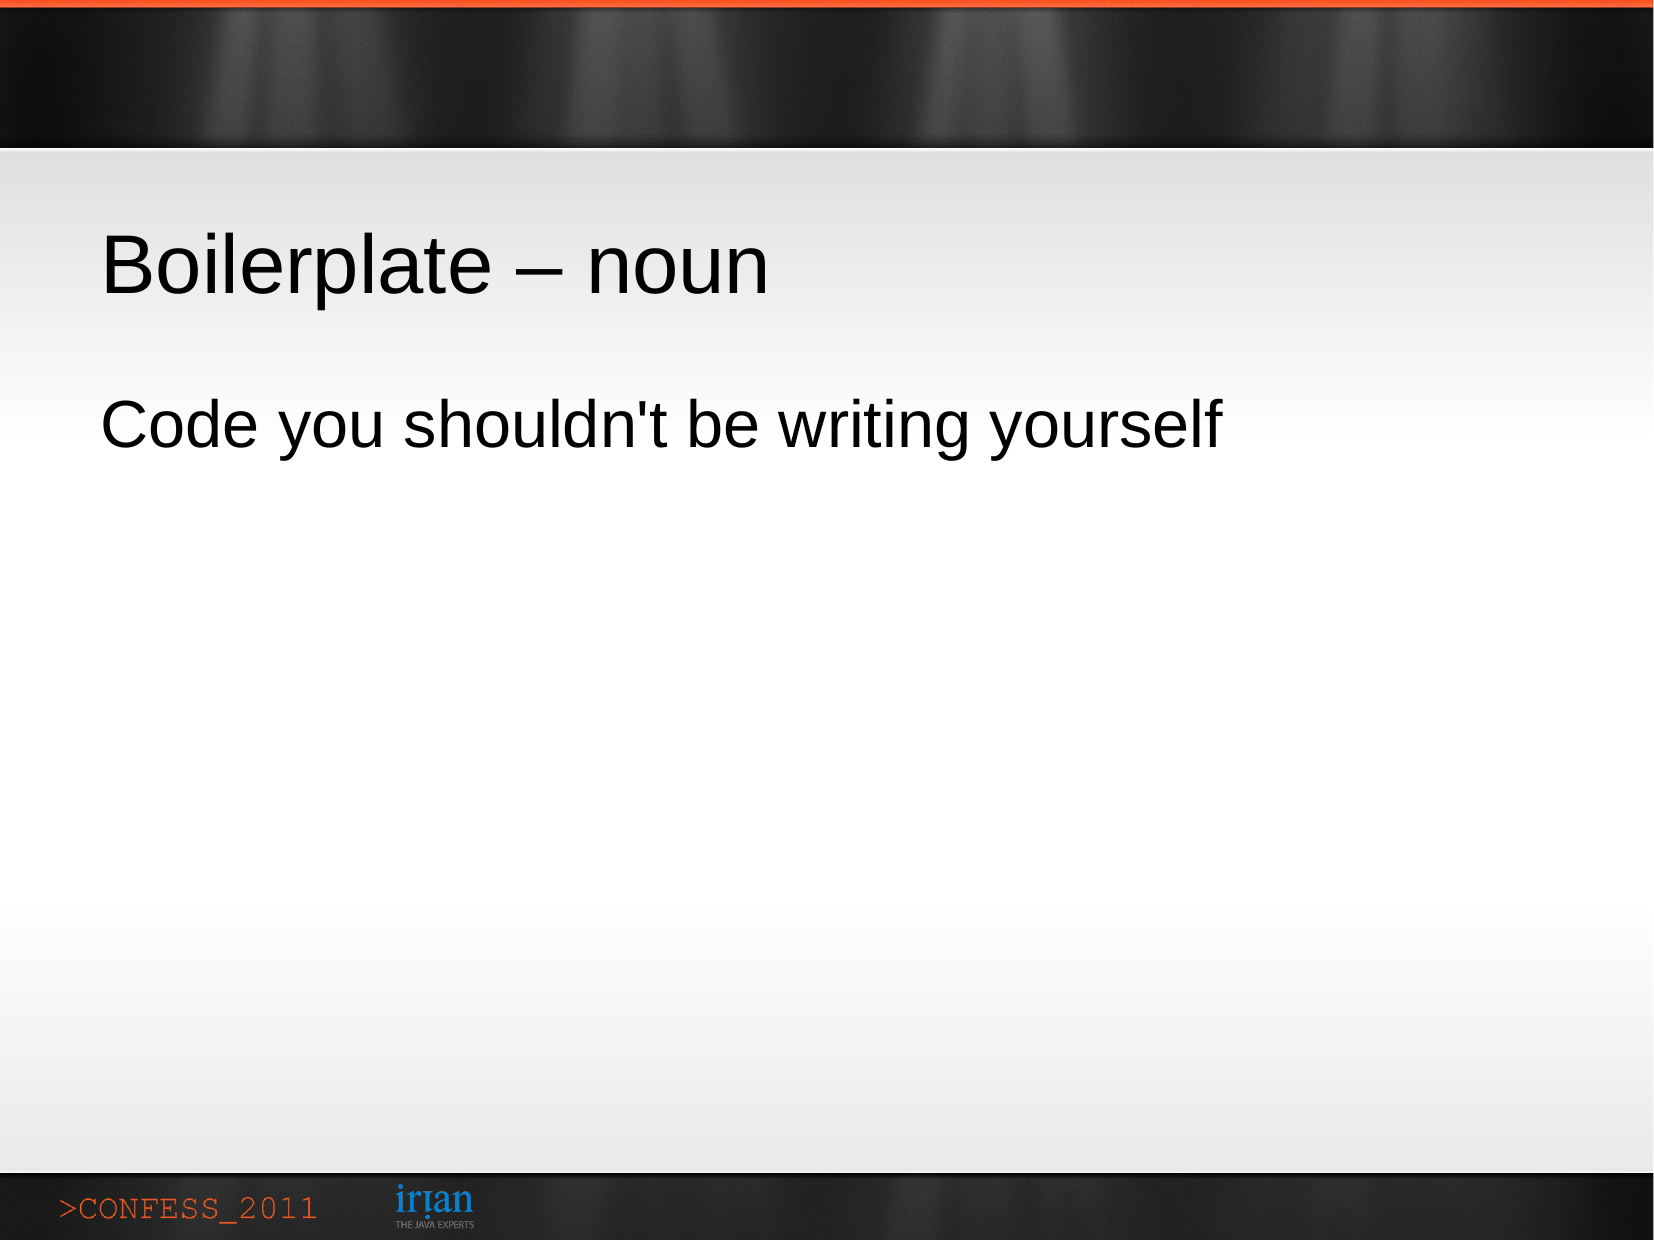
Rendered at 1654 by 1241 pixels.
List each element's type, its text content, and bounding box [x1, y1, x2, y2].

subtitle Boilerplate – noun Code you shouldn't be writing yourself [100, 6, 1589, 1125]
picture [0, 0, 1654, 1240]
